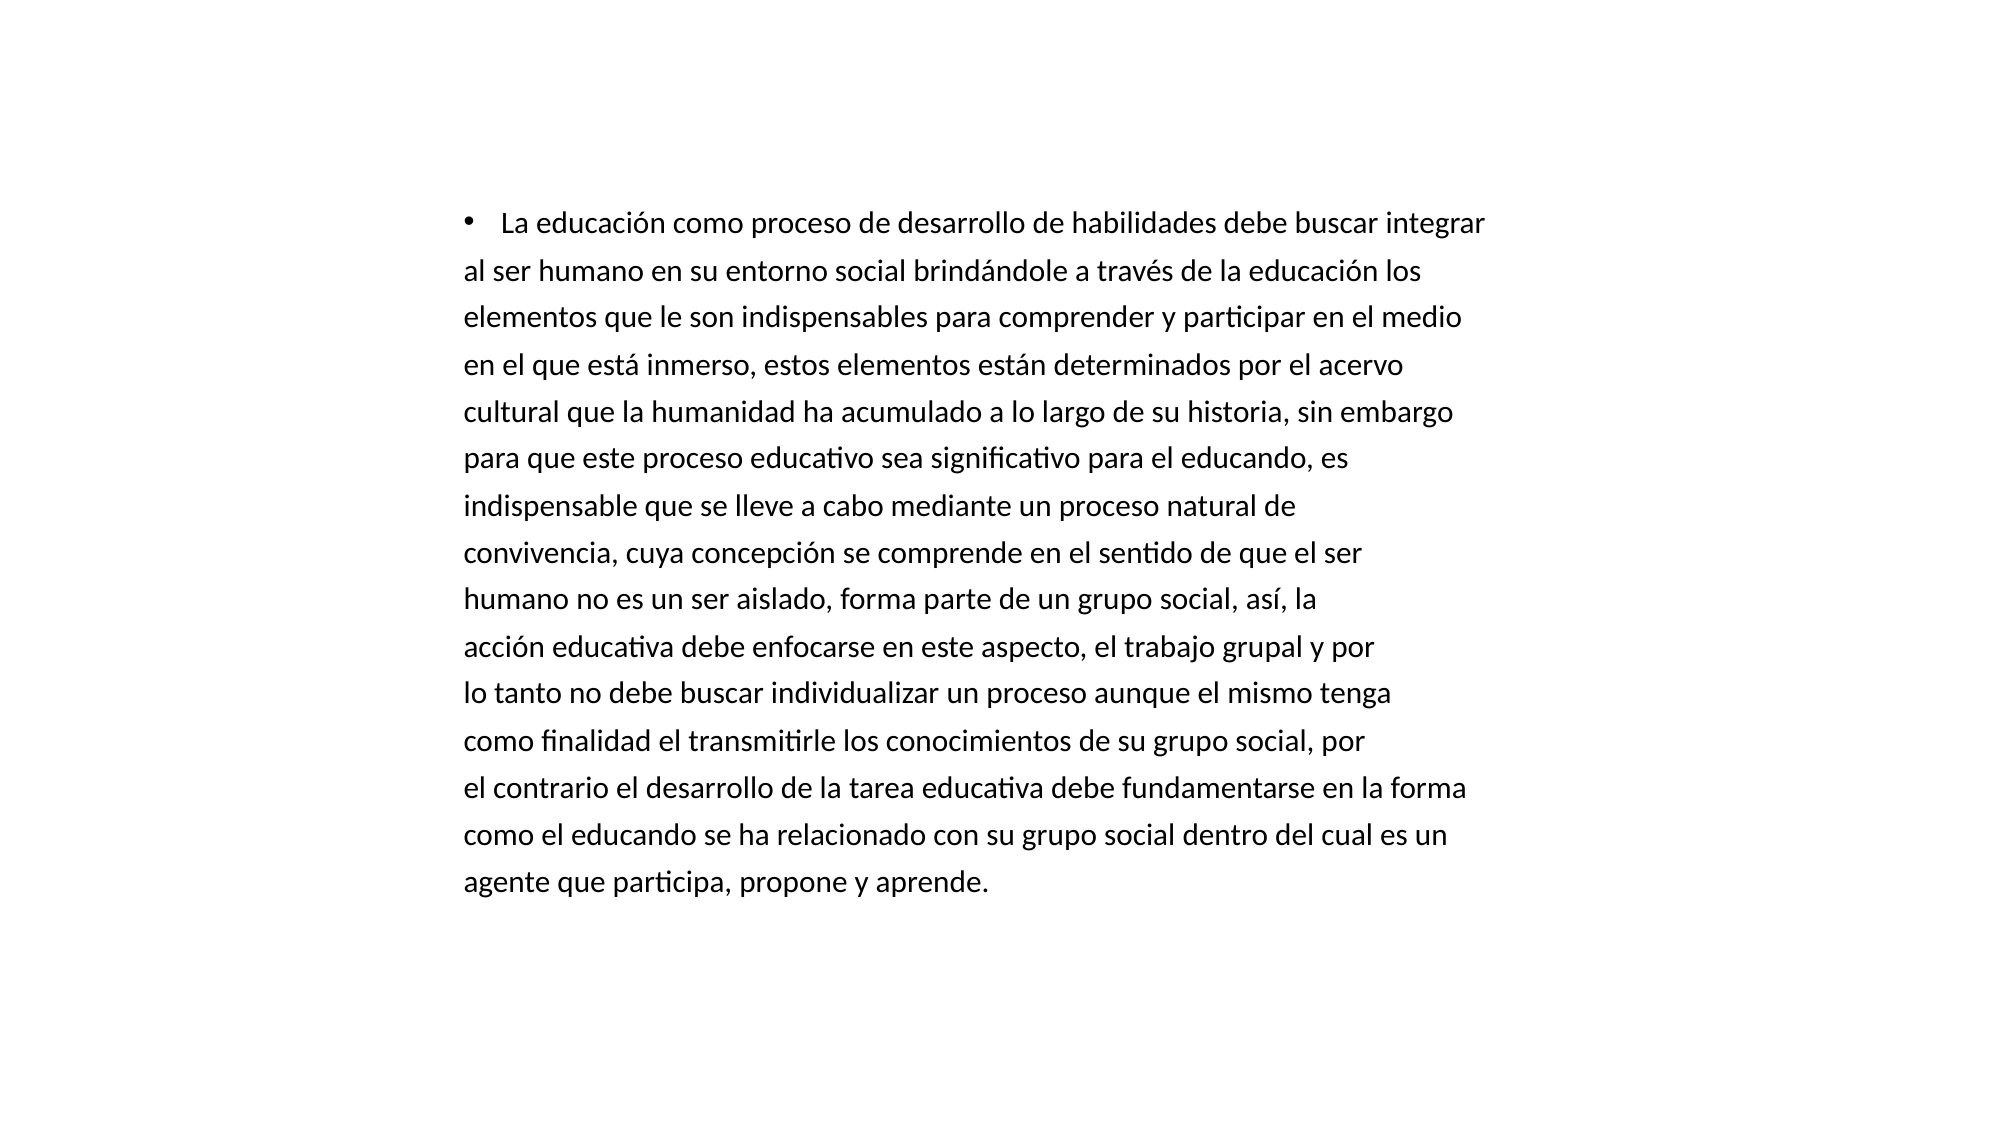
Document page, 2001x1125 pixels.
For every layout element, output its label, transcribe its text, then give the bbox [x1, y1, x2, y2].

list La educación como proceso de desarrollo de habilidades debe buscar integrar al ser humano en su entorno social brindándole a través de la educación los elementos que le son indispensables para comprender y participar en el medio en el que está inmerso, estos elementos están determinados por el acervo cultural que la humanidad ha acumulado a lo largo de su historia, sin embargo para que este proceso educativo sea significativo para el educando, es indispensable que se lleve a cabo mediante un proceso natural de convivencia, cuya concepción se comprende en el sentido de que el ser humano no es un ser aislado, forma parte de un grupo social, así, la acción educativa debe enfocarse en este aspecto, el trabajo grupal y por lo tanto no debe buscar individualizar un proceso aunque el mismo tenga como finalidad el transmitirle los conocimientos de su grupo social, por el contrario el desarrollo de la tarea educativa debe fundamentarse en la forma como el educando se ha relacionado con su grupo social dentro del cual es un agente que participa, propone y aprende. [448, 205, 2000, 920]
